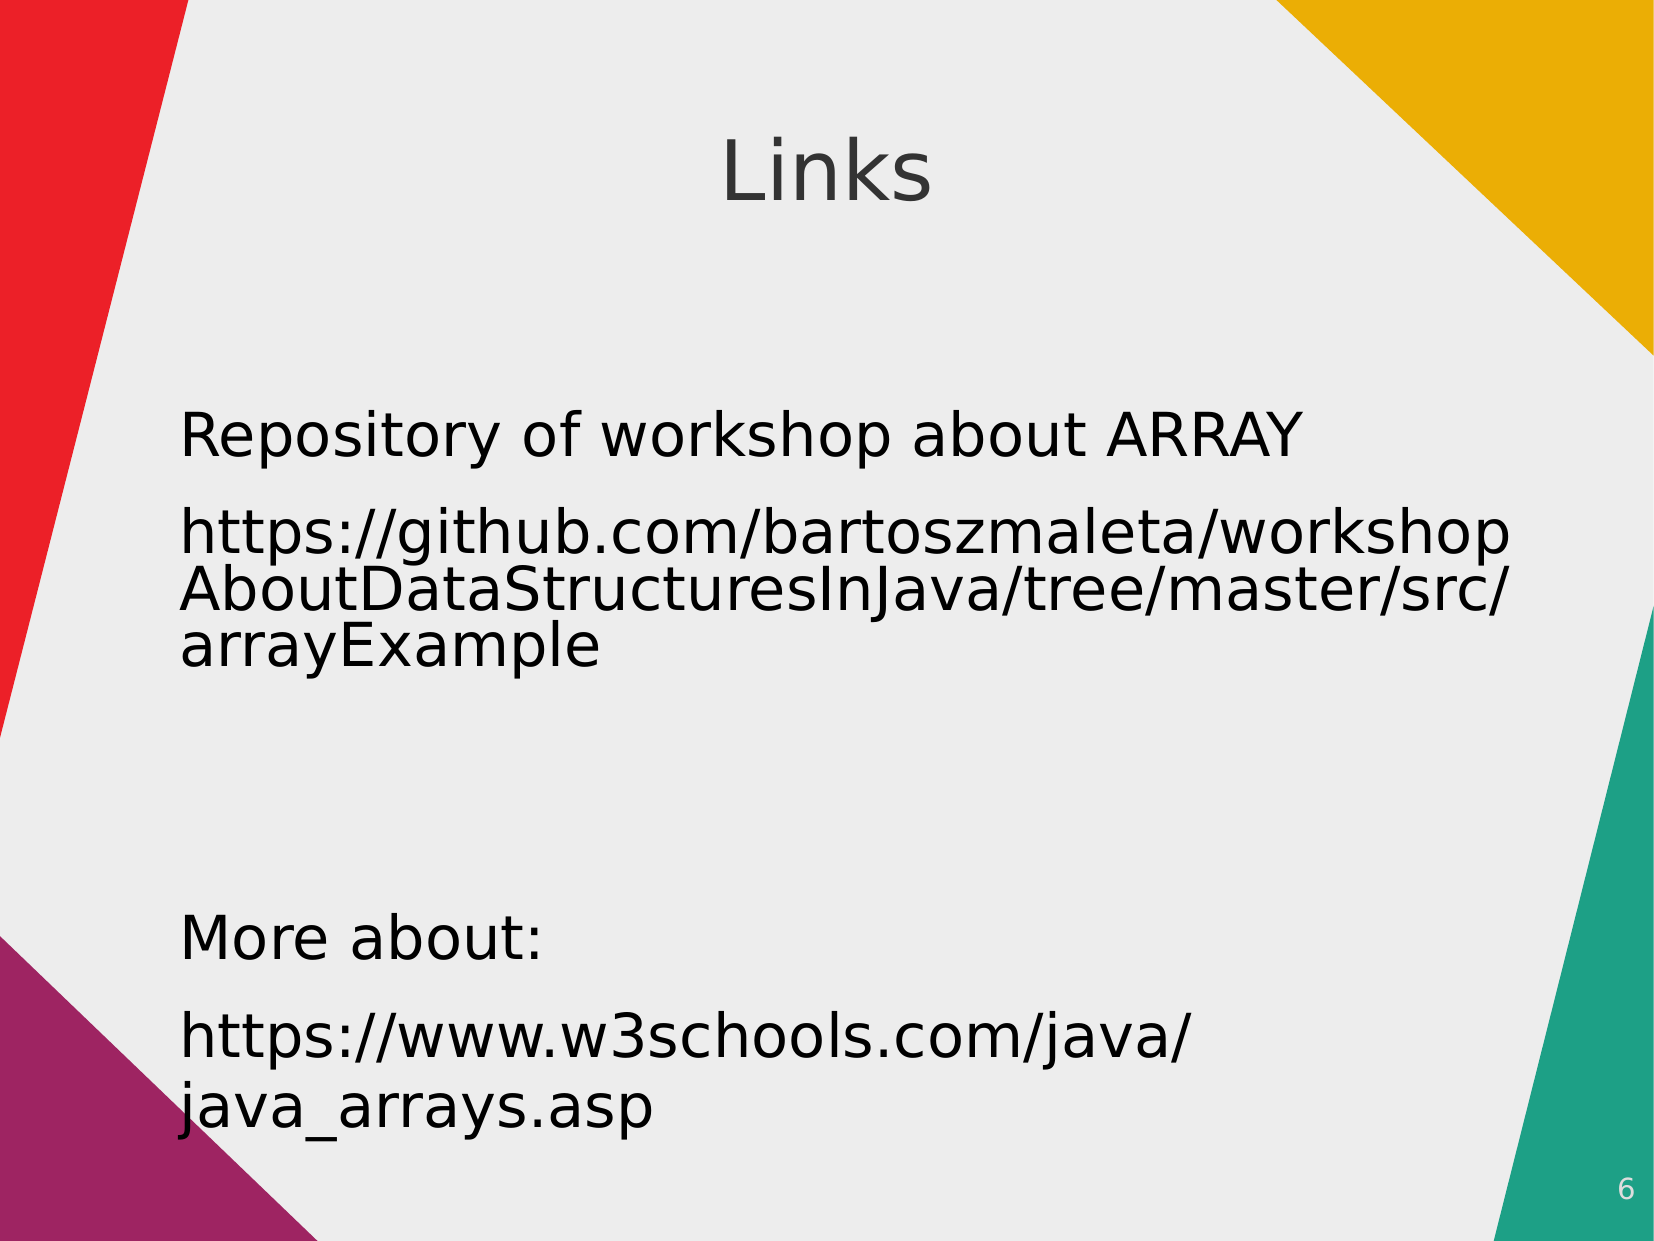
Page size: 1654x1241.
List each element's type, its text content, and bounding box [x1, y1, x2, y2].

title Links [114, 73, 1539, 271]
list Repository of workshop about ARRAY https://github.com/bartoszmaleta/workshopAboutDataStructuresInJava/tree/master/src/arrayExample More about: https://www.w3schools.com/java/java_arrays.asp [114, 302, 1539, 1033]
